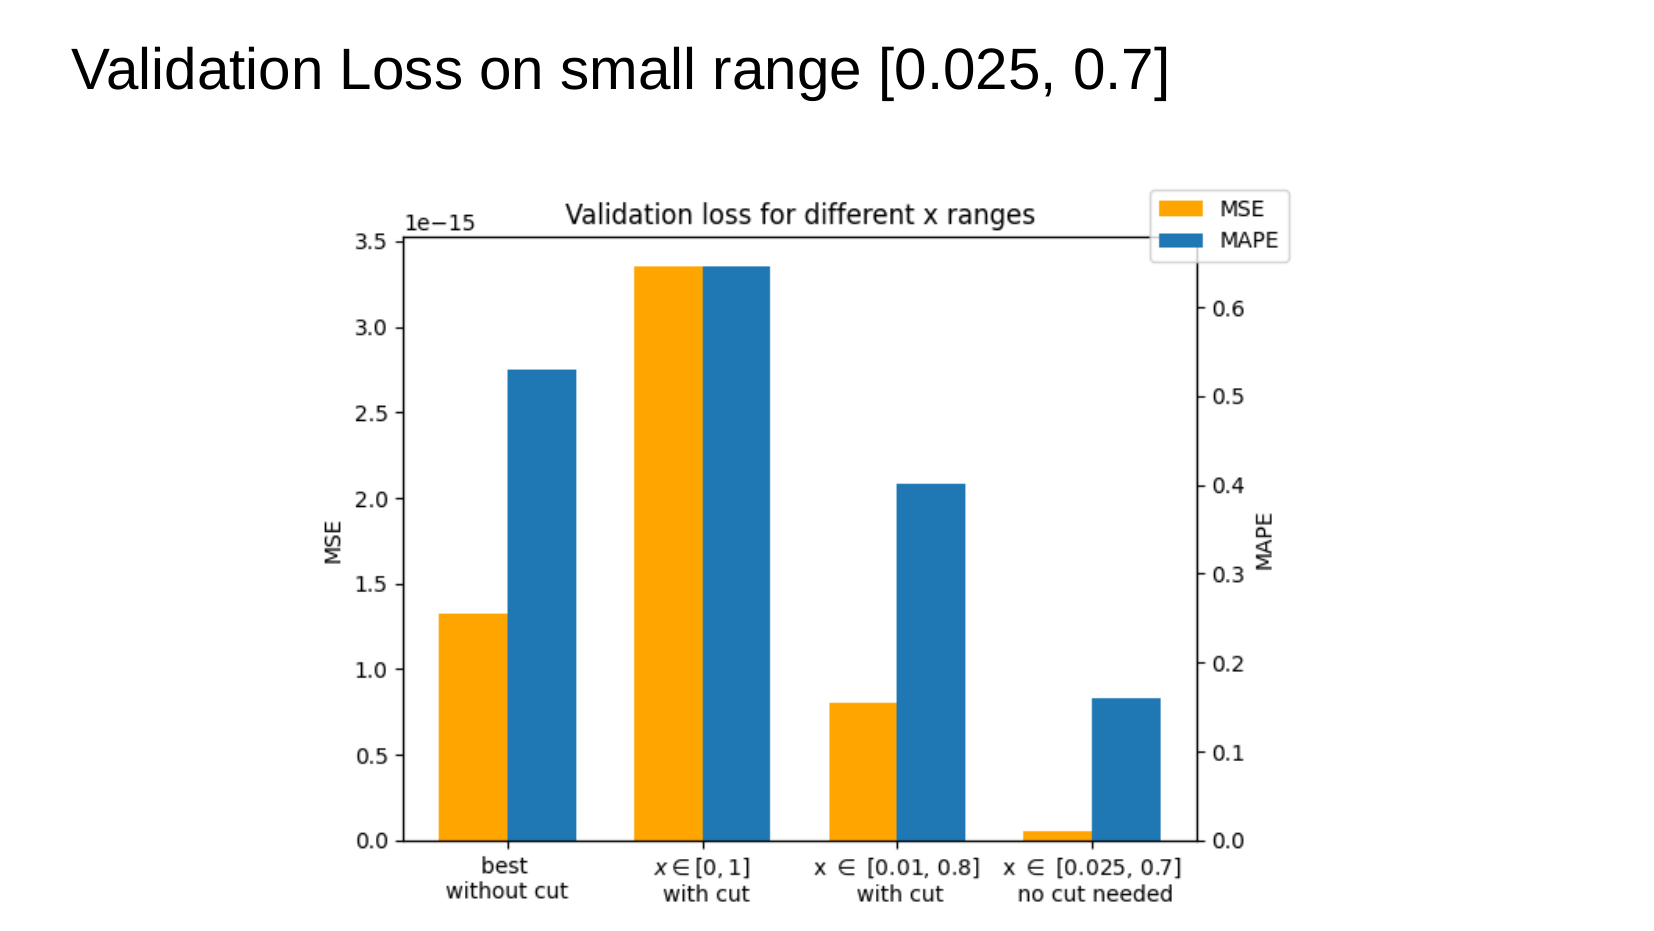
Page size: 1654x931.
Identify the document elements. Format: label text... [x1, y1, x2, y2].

title Validation Loss on small range [0.025, 0.7] [71, 37, 1561, 193]
picture [300, 193, 1300, 930]
